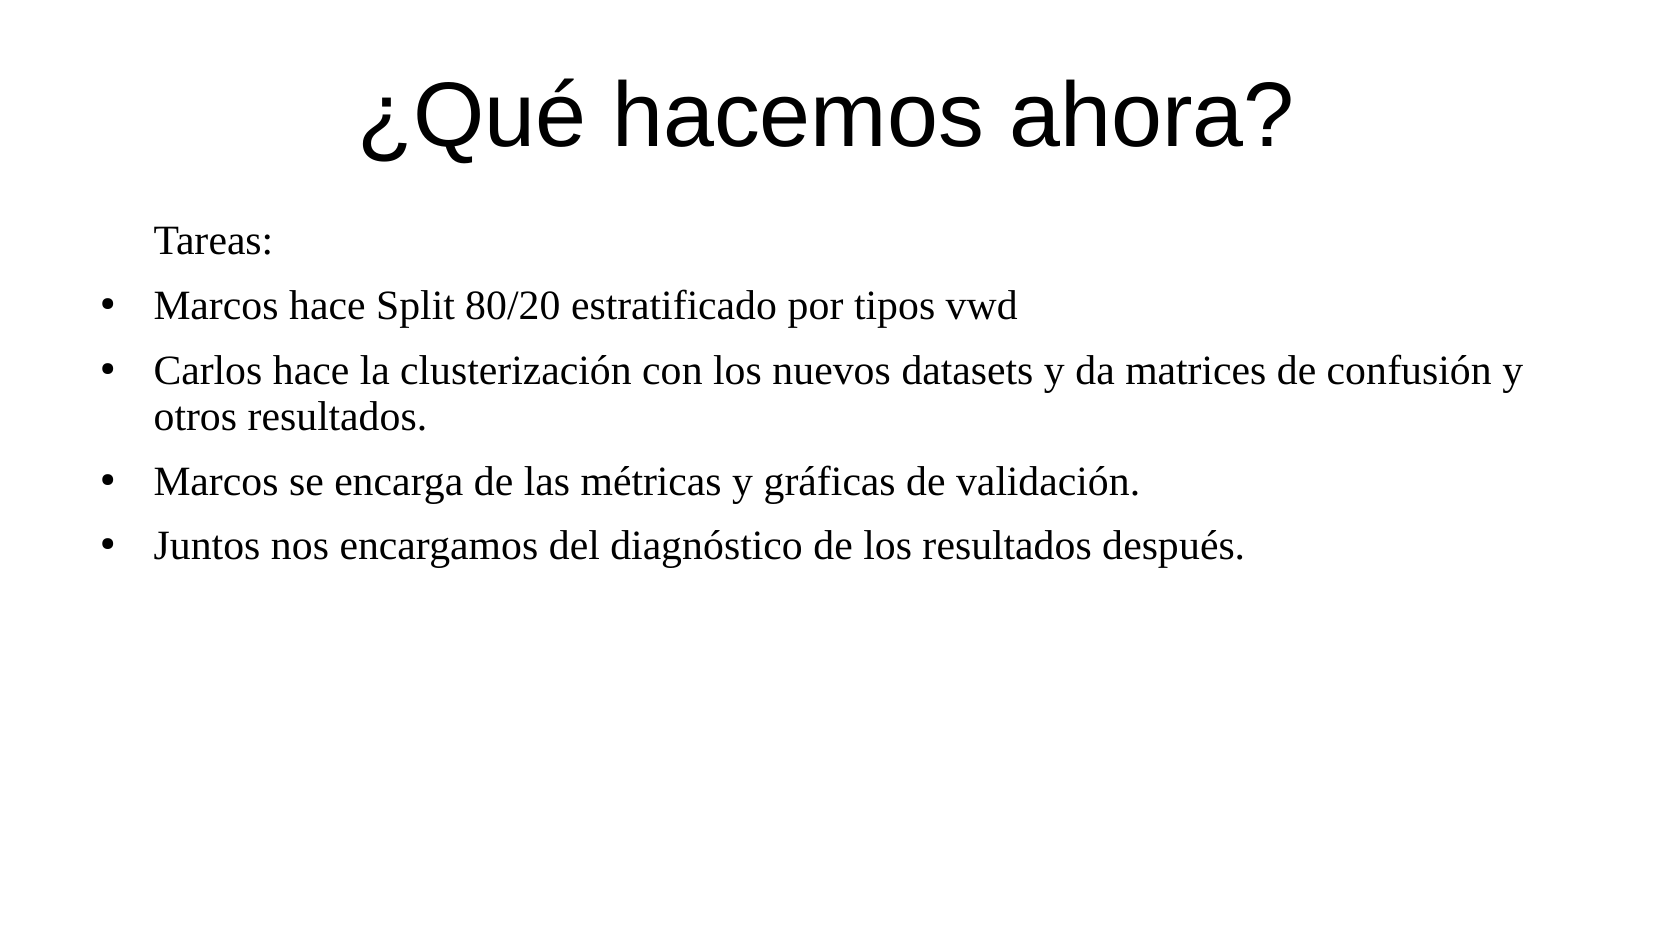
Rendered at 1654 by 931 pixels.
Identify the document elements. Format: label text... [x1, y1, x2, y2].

title ¿Qué hacemos ahora? [82, 37, 1571, 193]
list Tareas: Marcos hace Split 80/20 estratificado por tipos vwd Carlos hace la clusterización con los nuevos datasets y da matrices de confusión y otros resultados. Marcos se encarga de las métricas y gráficas de validación. Juntos nos encargamos del diagnóstico de los resultados después. [82, 217, 1571, 758]
